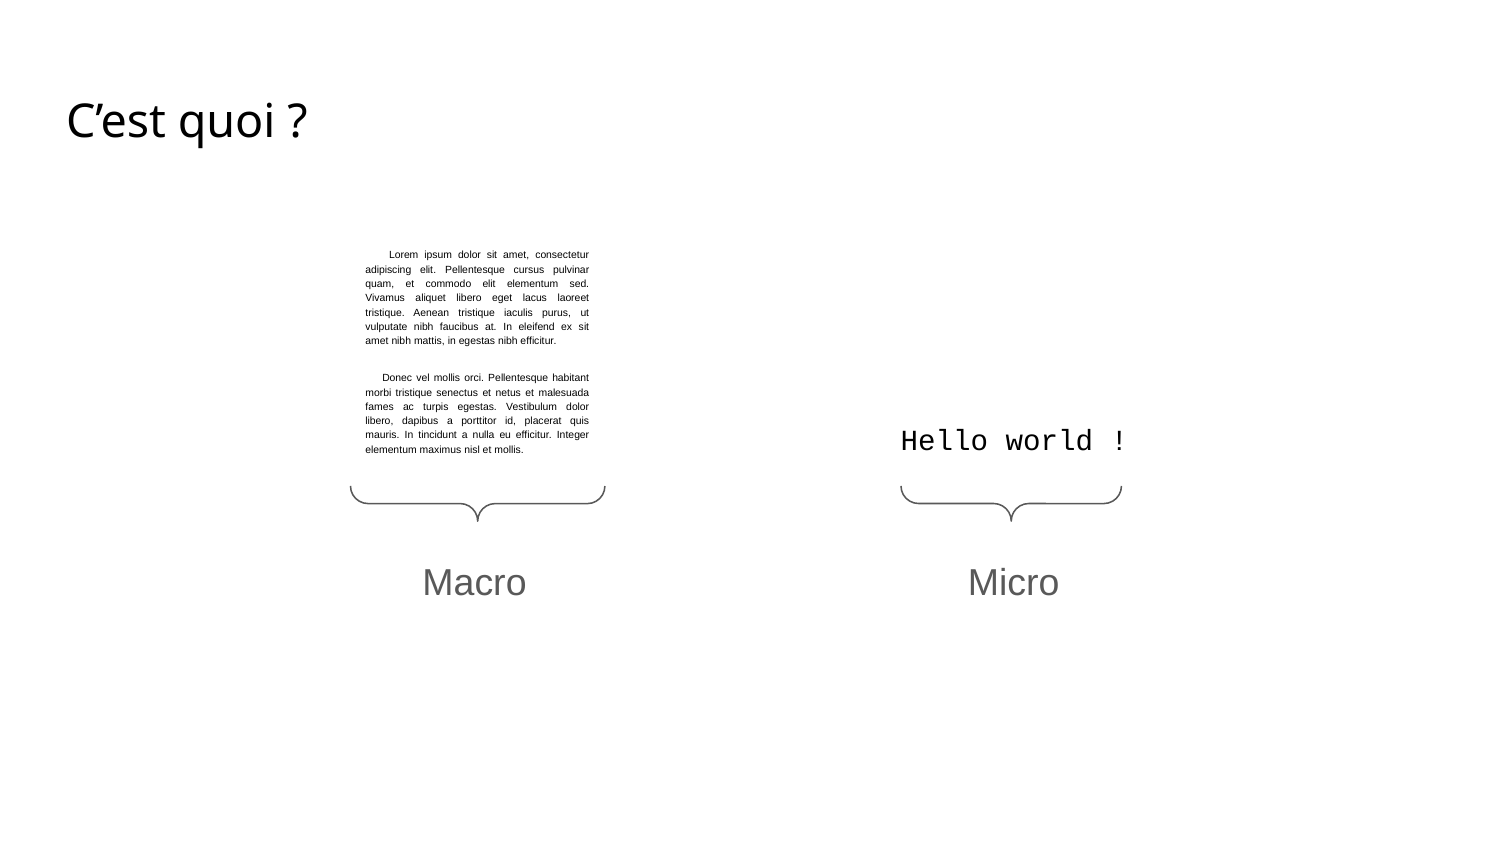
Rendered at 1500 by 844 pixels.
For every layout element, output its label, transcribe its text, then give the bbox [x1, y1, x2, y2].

title C’est quoi ? [51, 72, 1449, 167]
text_box Micro [952, 536, 1083, 619]
text_box Hello world ! [885, 406, 1150, 472]
text_box Macro [407, 536, 563, 619]
text_box Lorem ipsum dolor sit amet, consectetur adipiscing elit. Pellentesque cursus pulvinar quam, et commodo elit elementum sed. Vivamus aliquet libero eget lacus laoreet tristique. Aenean tristique iaculis purus, ut vulputate nibh faucibus at. In eleifend ex sit amet nibh mattis, in egestas nibh efficitur. Donec vel mollis orci. Pellentesque habitant morbi tristique senectus et netus et malesuada fames ac turpis egestas. Vestibulum dolor libero, dapibus a porttitor id, placerat quis mauris. In tincidunt a nulla eu efficitur. Integer elementum maximus nisl et mollis. [350, 231, 605, 471]
